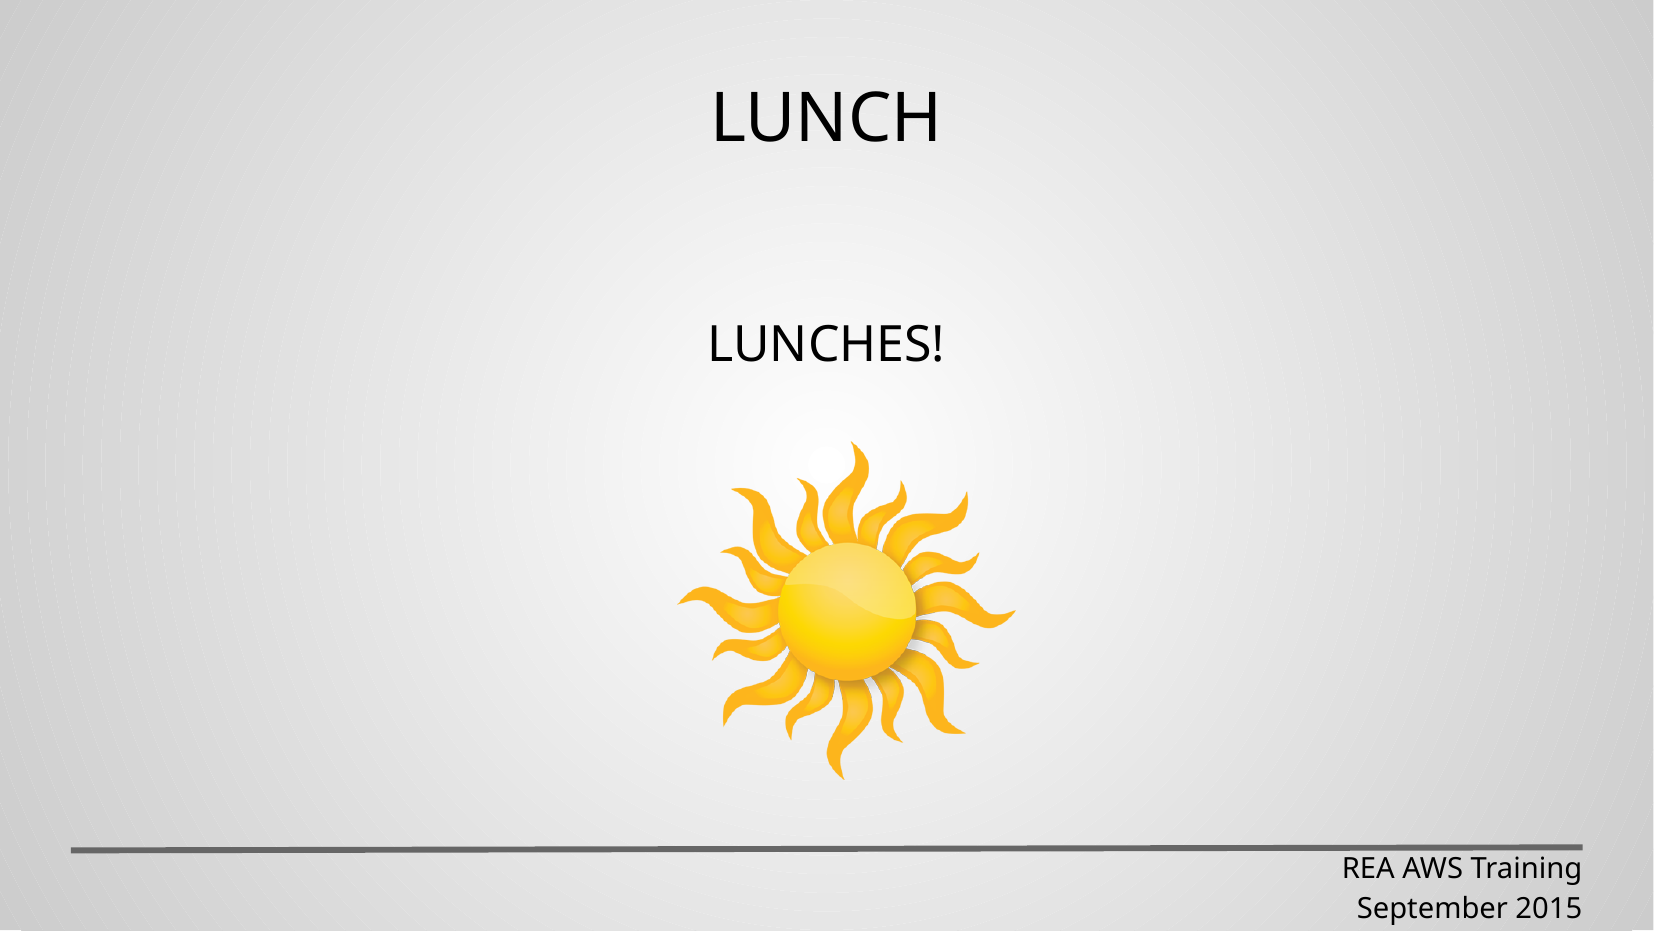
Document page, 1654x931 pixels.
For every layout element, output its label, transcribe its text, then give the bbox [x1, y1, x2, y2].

picture [677, 441, 1016, 780]
title LUNCH [82, 37, 1571, 193]
list LUNCHES! [82, 217, 1571, 827]
